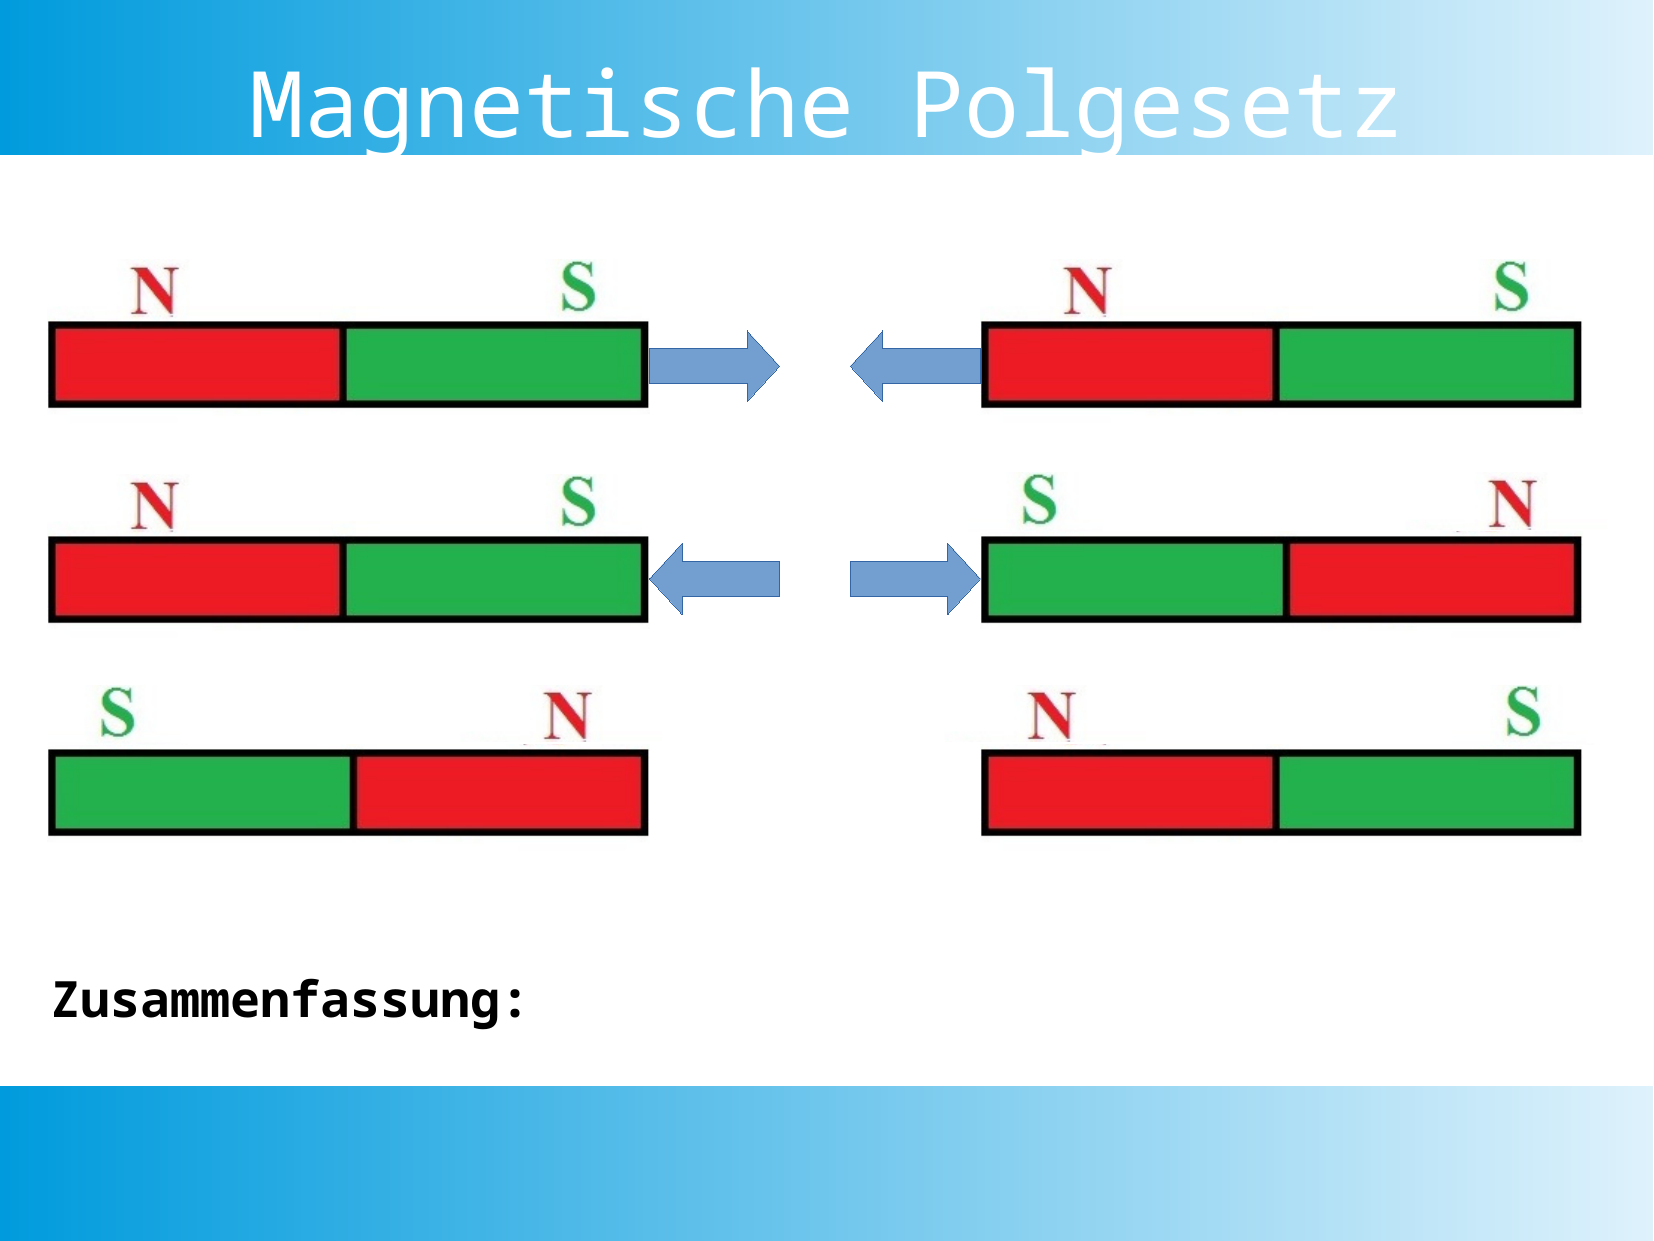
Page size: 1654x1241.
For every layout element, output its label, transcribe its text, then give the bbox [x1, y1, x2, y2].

picture [1405, 472, 1607, 530]
text_box [649, 543, 780, 615]
text_box [850, 543, 980, 615]
picture [47, 259, 650, 423]
text_box [850, 330, 981, 402]
picture [944, 685, 1146, 742]
picture [460, 685, 662, 742]
picture [980, 685, 1595, 851]
picture [47, 474, 650, 638]
picture [47, 685, 650, 851]
picture [980, 259, 1583, 423]
text_box [649, 330, 780, 402]
title Magnetische Polgesetz [82, 40, 1571, 163]
picture [968, 472, 1583, 638]
text_box Zusammenfassung: [35, 956, 697, 1105]
